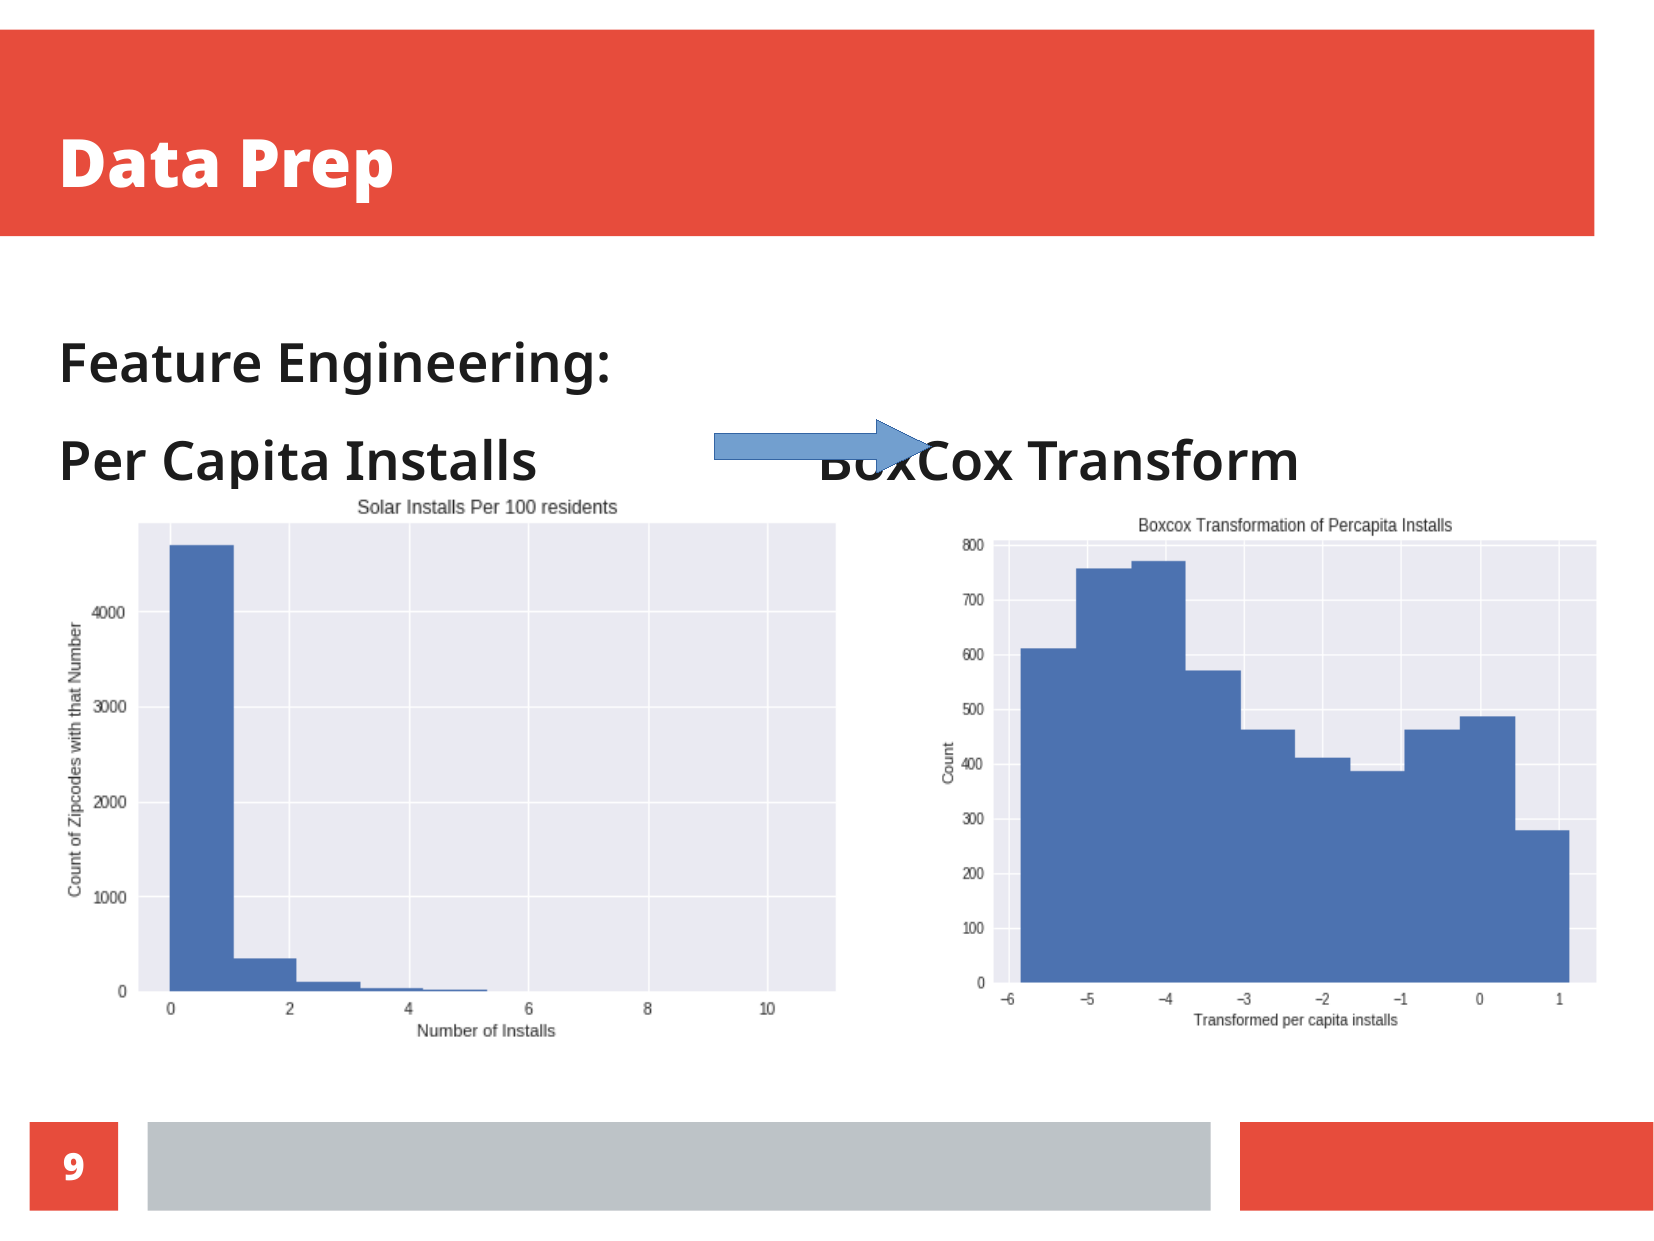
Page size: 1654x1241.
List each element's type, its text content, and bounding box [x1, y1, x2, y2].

picture [59, 489, 847, 1051]
title Data Prep [59, 59, 1595, 207]
list Feature Engineering: Per Capita Installs BoxCox Transform [59, 324, 1565, 1093]
picture [933, 508, 1606, 1039]
text_box [714, 419, 932, 473]
